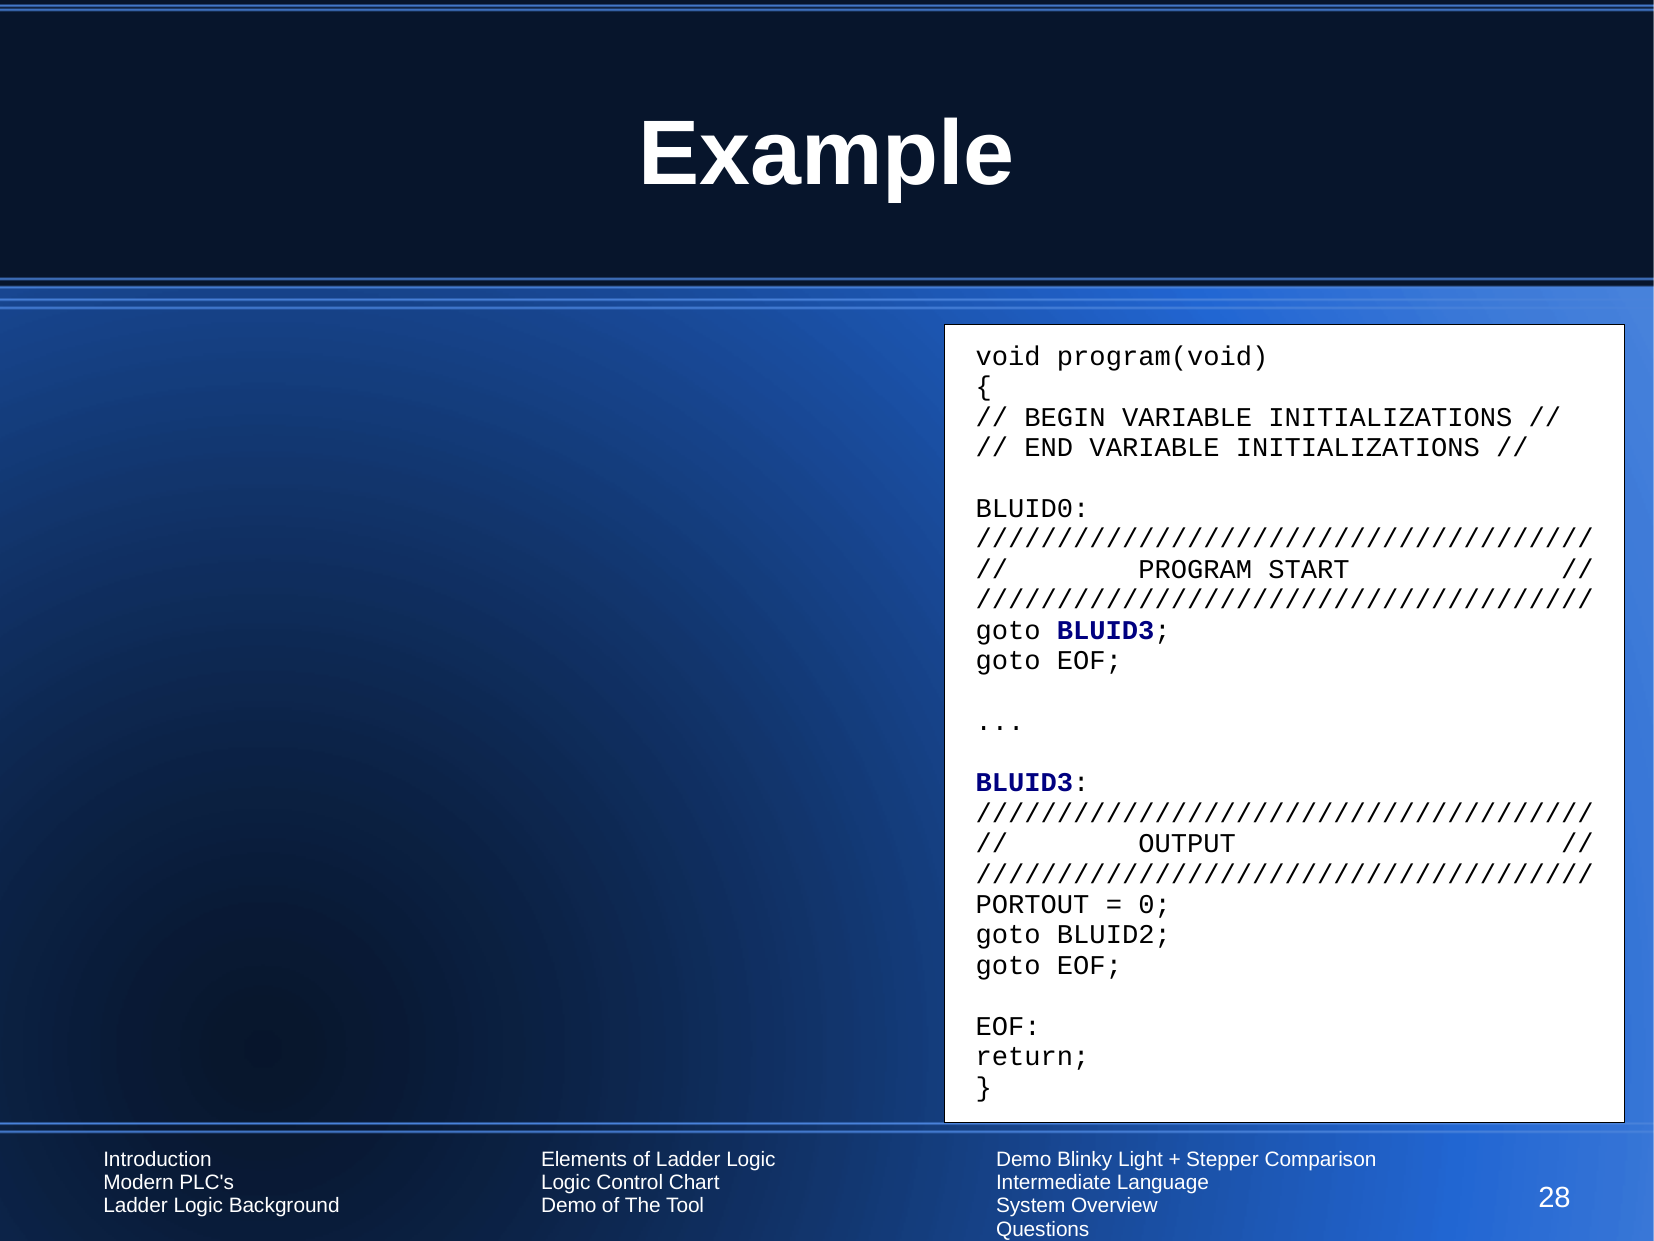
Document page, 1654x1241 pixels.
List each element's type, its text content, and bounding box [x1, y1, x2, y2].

title Example [82, 56, 1571, 250]
text_box void program(void) { // BEGIN VARIABLE INITIALIZATIONS // // END VARIABLE INITIALIZATIONS // BLUID0: ////////////////////////////////////// // PROGRAM START // ////////////////////////////////////// goto BLUID3; goto EOF; ... BLUID3: ////////////////////////////////////// // OUTPUT // ////////////////////////////////////// PORTOUT = 0; goto BLUID2; goto EOF; EOF: return; } [944, 324, 1625, 1123]
picture [0, 0, 1654, 1241]
